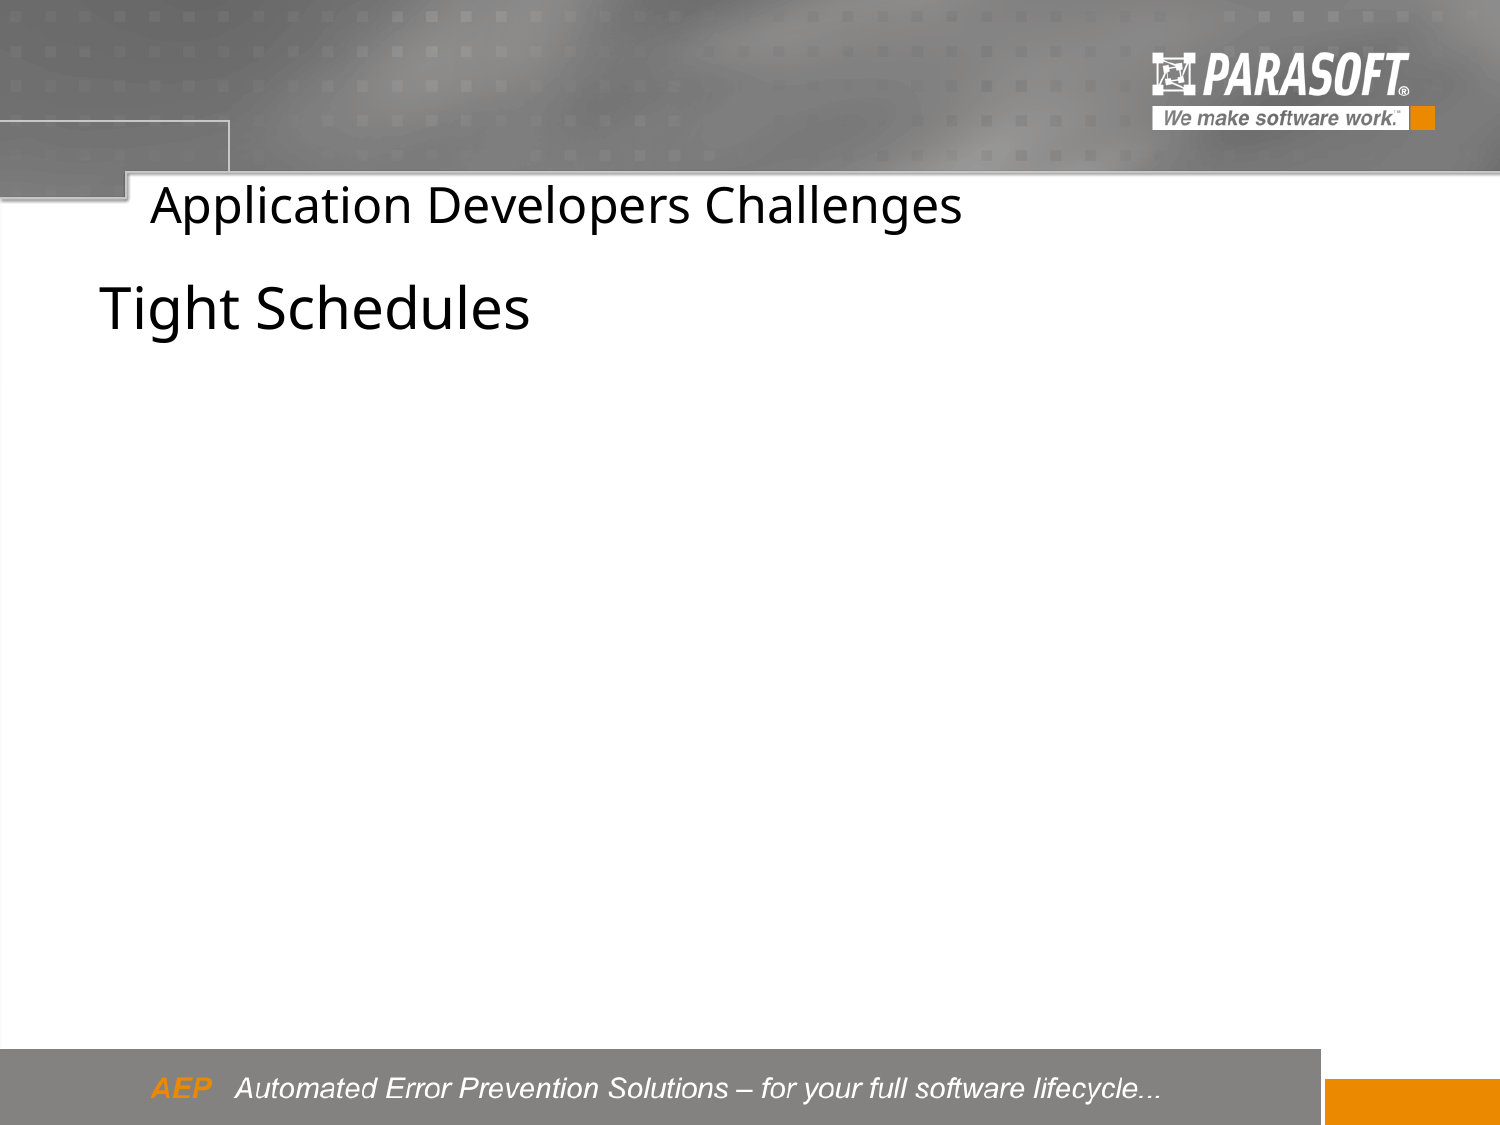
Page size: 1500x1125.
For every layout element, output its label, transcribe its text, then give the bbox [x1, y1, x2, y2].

list Tight Schedules [99, 267, 1450, 995]
picture [0, 0, 1500, 1125]
title Application Developers Challenges [150, 173, 1426, 235]
